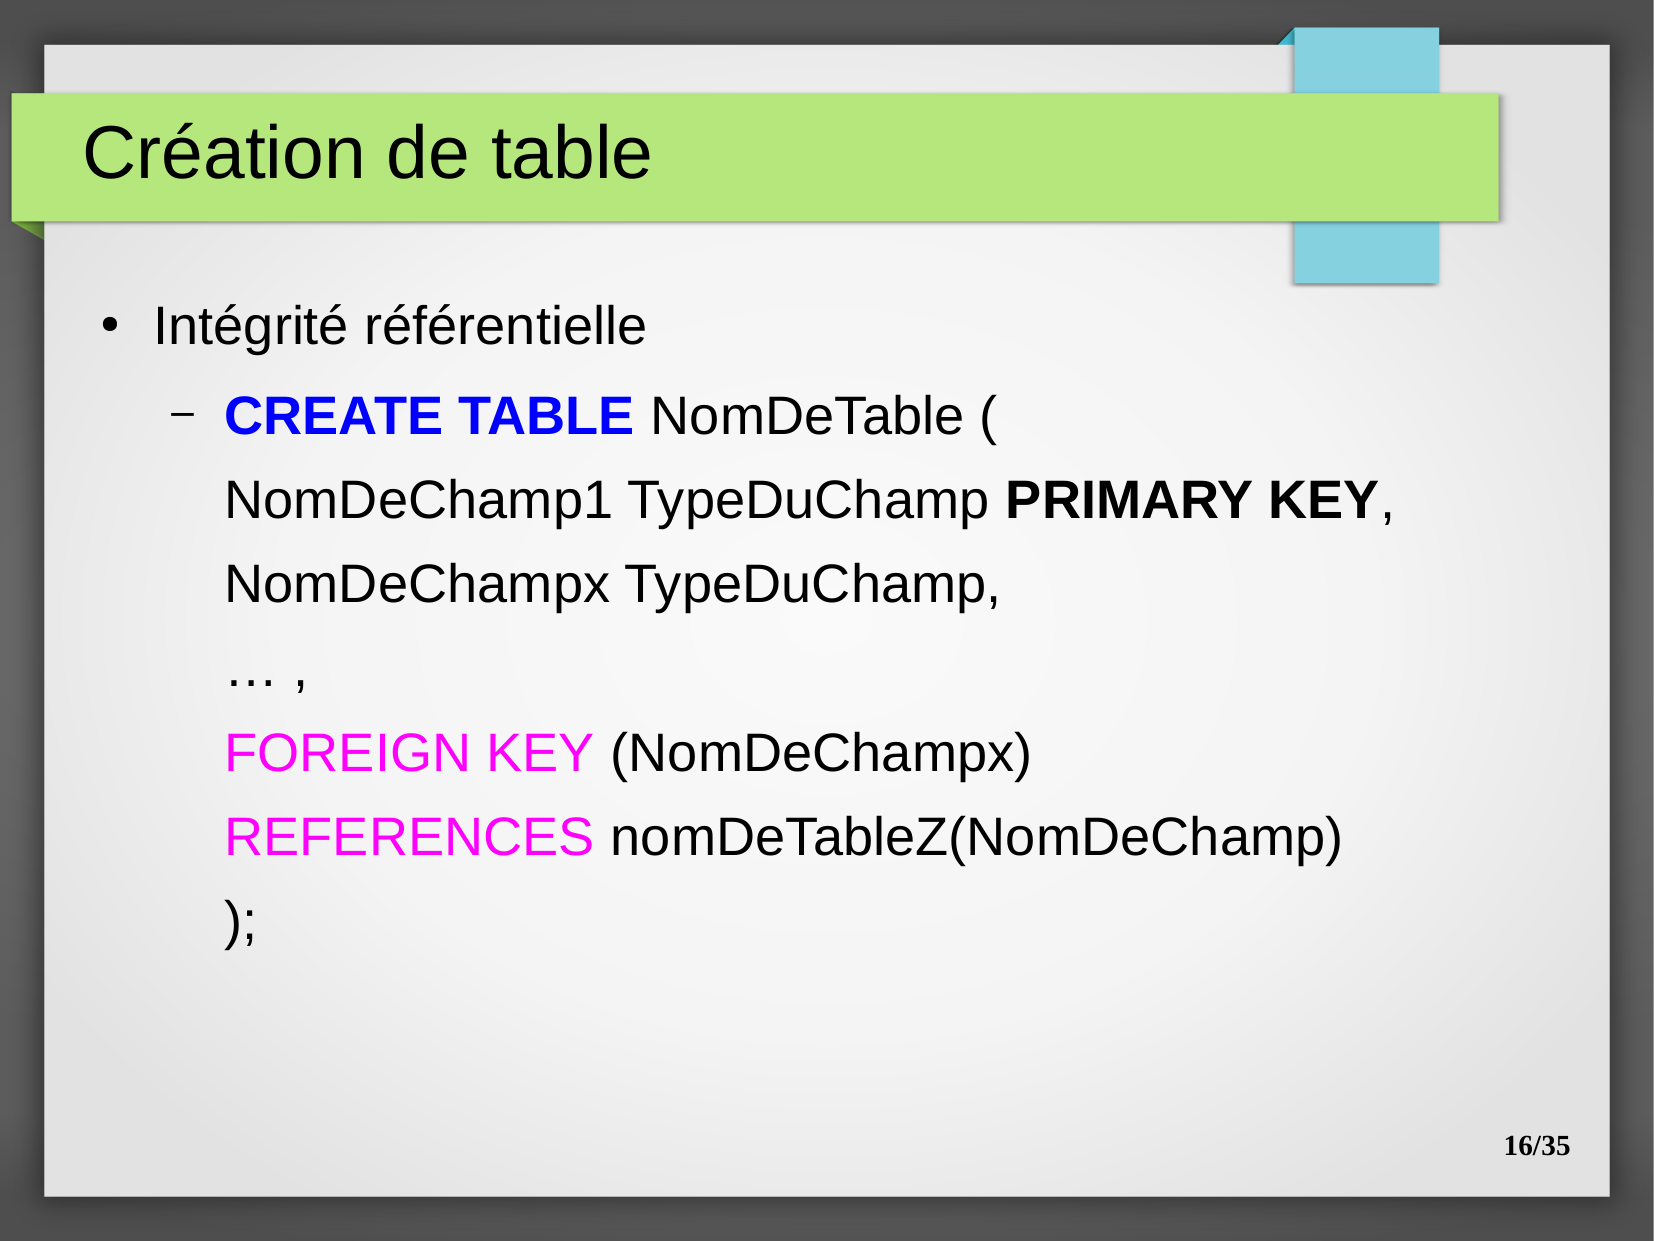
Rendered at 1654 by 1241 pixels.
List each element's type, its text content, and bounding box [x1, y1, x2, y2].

list Intégrité référentielle CREATE TABLE NomDeTable ( NomDeChamp1 TypeDuChamp PRIMARY KEY, NomDeChampx TypeDuChamp, … , FOREIGN KEY (NomDeChampx) REFERENCES nomDeTableZ(NomDeChamp) ); [82, 295, 1571, 1015]
picture [0, 0, 1654, 1241]
title Création de table [82, 49, 1571, 257]
